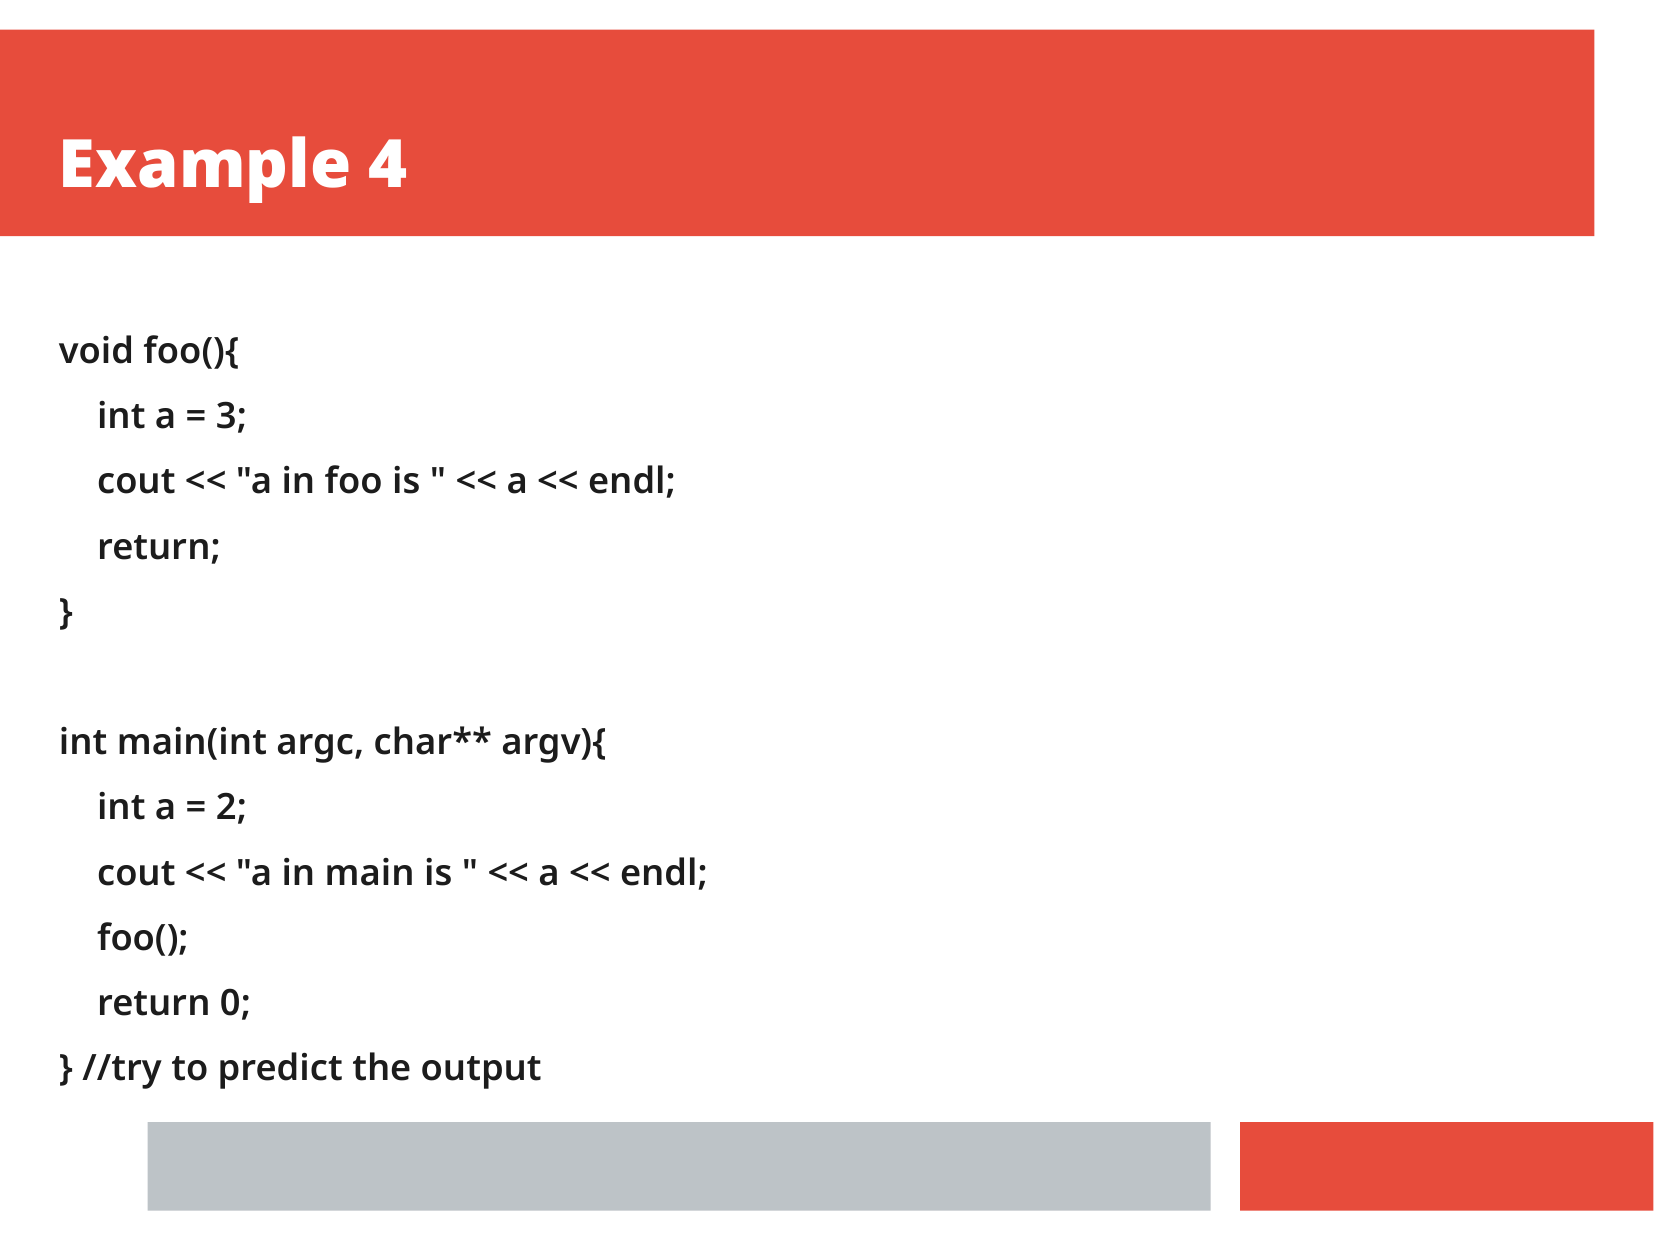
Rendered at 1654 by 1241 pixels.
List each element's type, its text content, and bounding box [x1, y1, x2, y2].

list void foo(){ int a = 3; cout << "a in foo is " << a << endl; return; } int main(int argc, char** argv){ int a = 2; cout << "a in main is " << a << endl; foo(); return 0; } //try to predict the output [59, 324, 1565, 1093]
title Example 4 [59, 59, 1595, 207]
